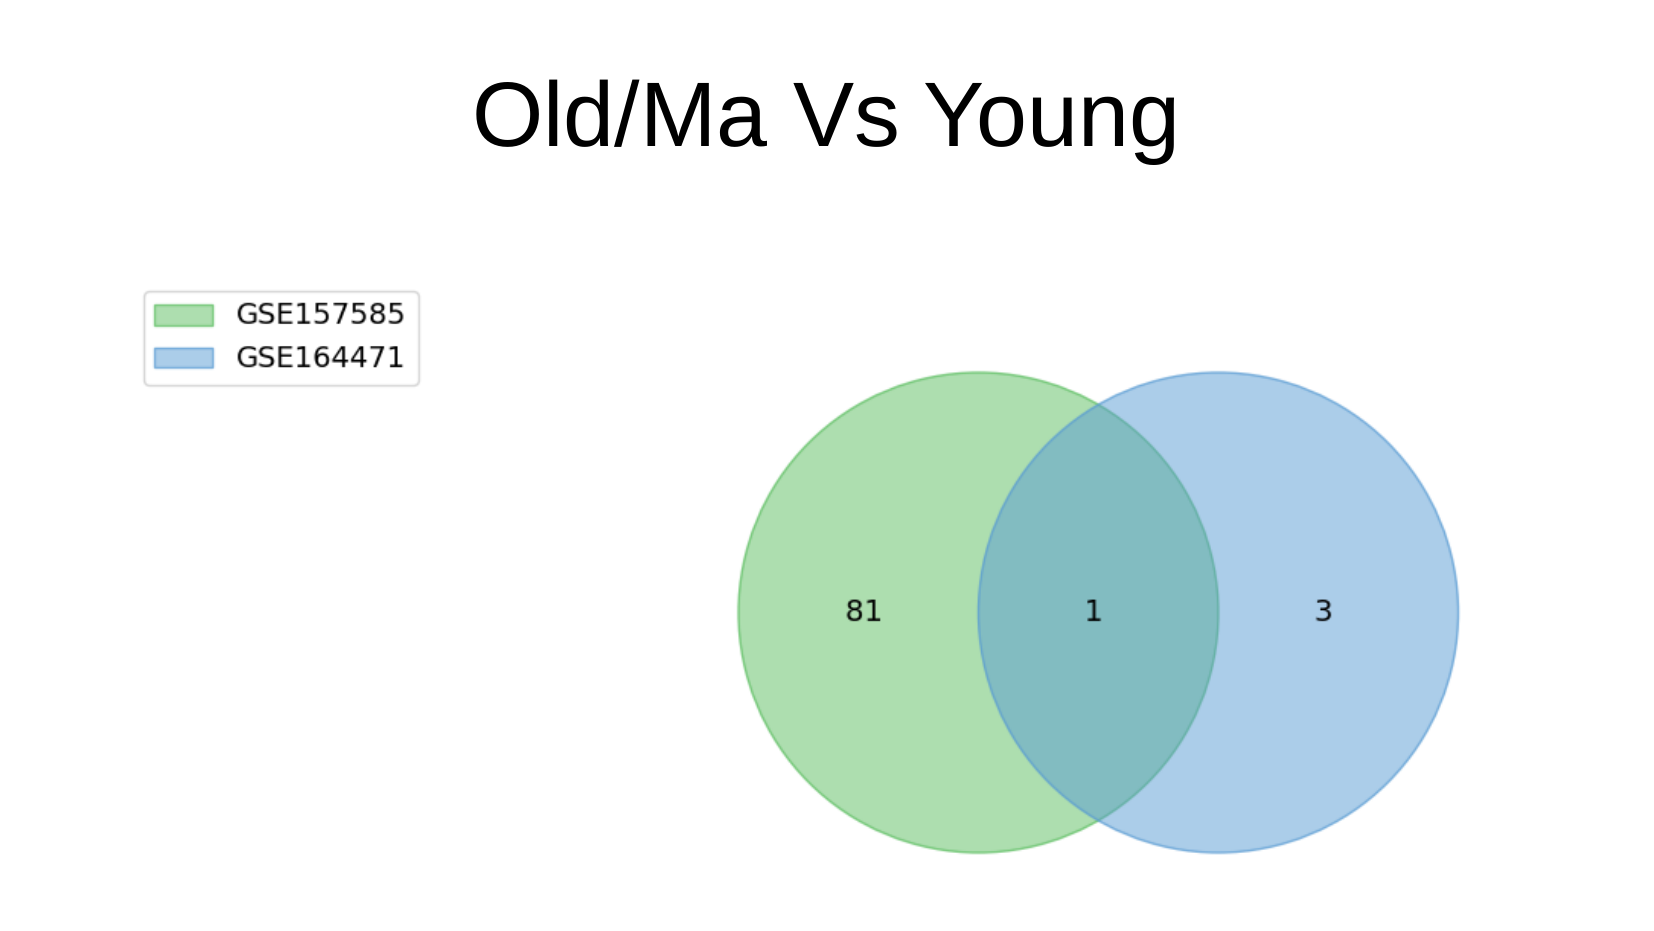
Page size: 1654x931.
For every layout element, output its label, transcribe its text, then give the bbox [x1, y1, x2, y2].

title Old/Ma Vs Young [82, 37, 1571, 193]
picture [679, 334, 1506, 857]
picture [59, 265, 443, 458]
